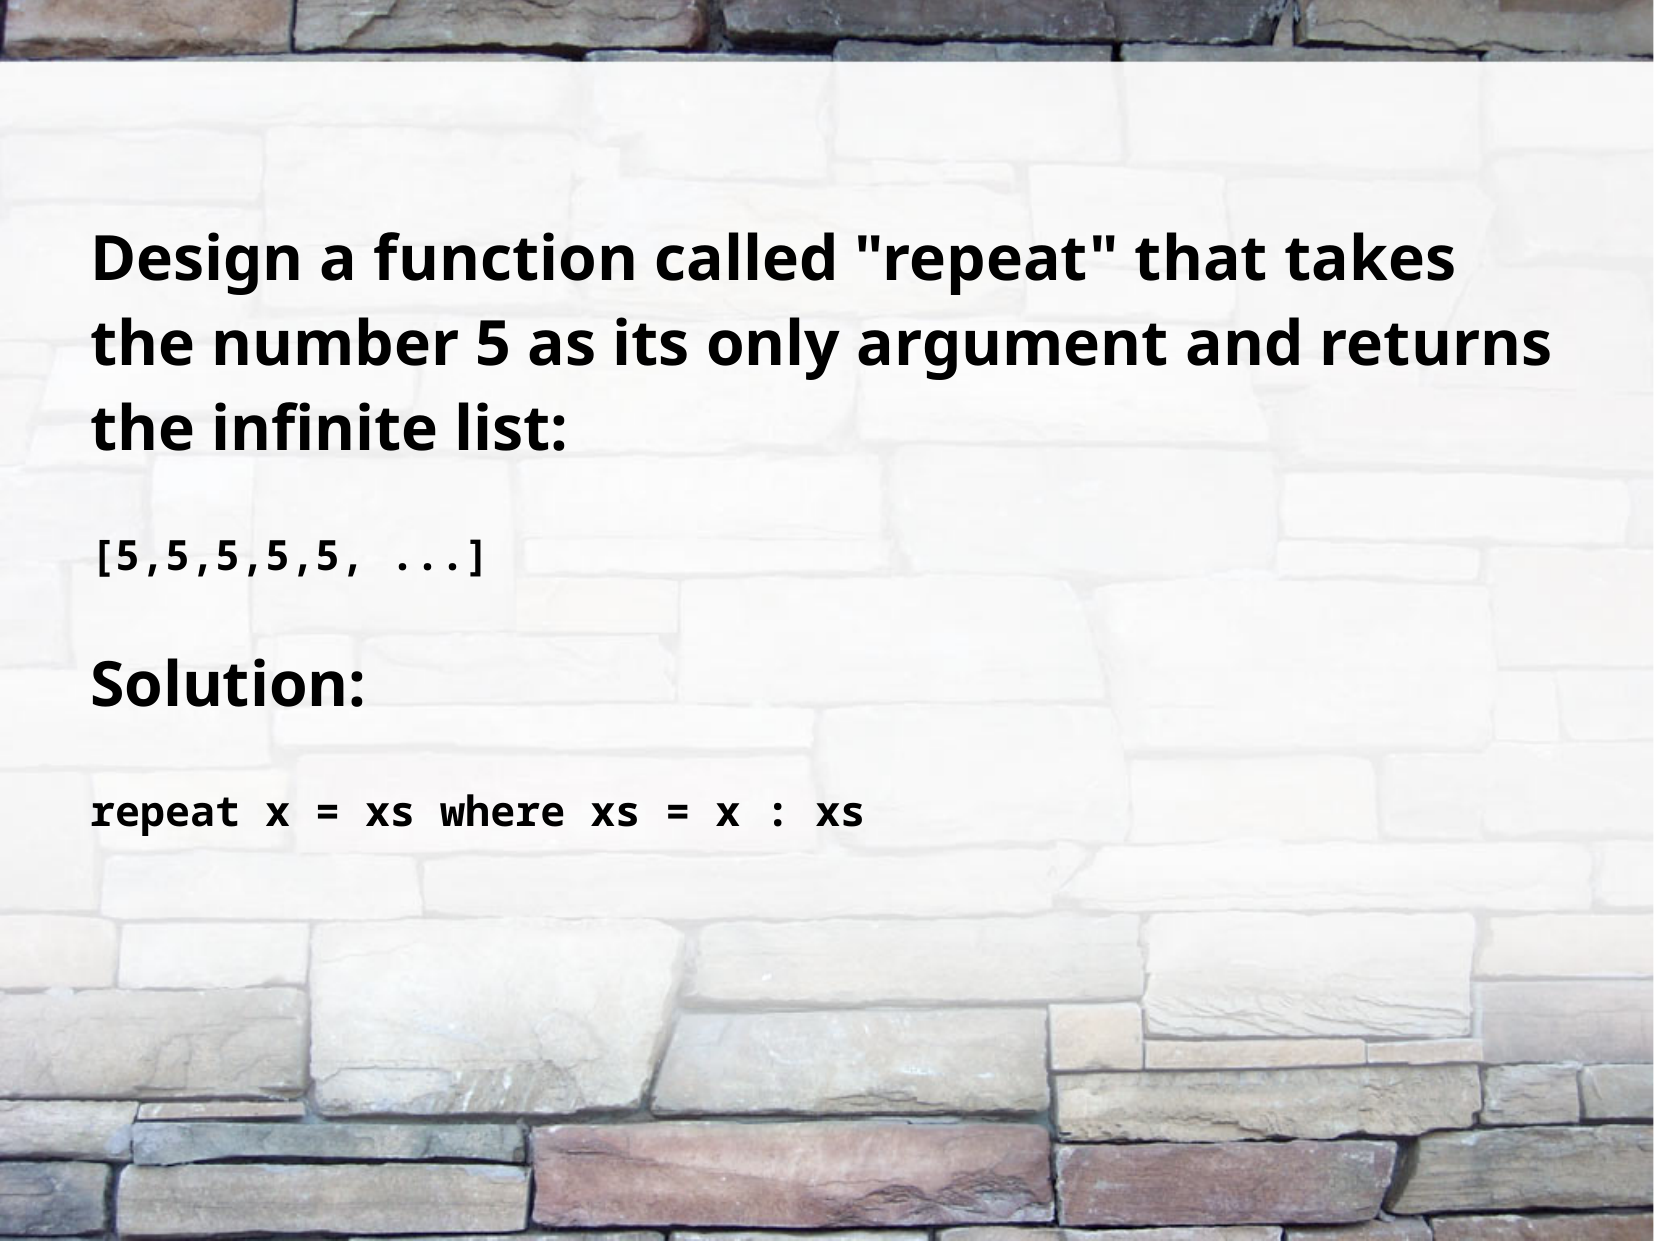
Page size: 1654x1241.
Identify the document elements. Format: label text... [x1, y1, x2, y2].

picture [0, 0, 1654, 1241]
subtitle Design a function called "repeat" that takes the number 5 as its only argument and returns the infinite list: [5,5,5,5,5, ...] Solution: repeat x = xs where xs = x : xs [90, 45, 1571, 1066]
